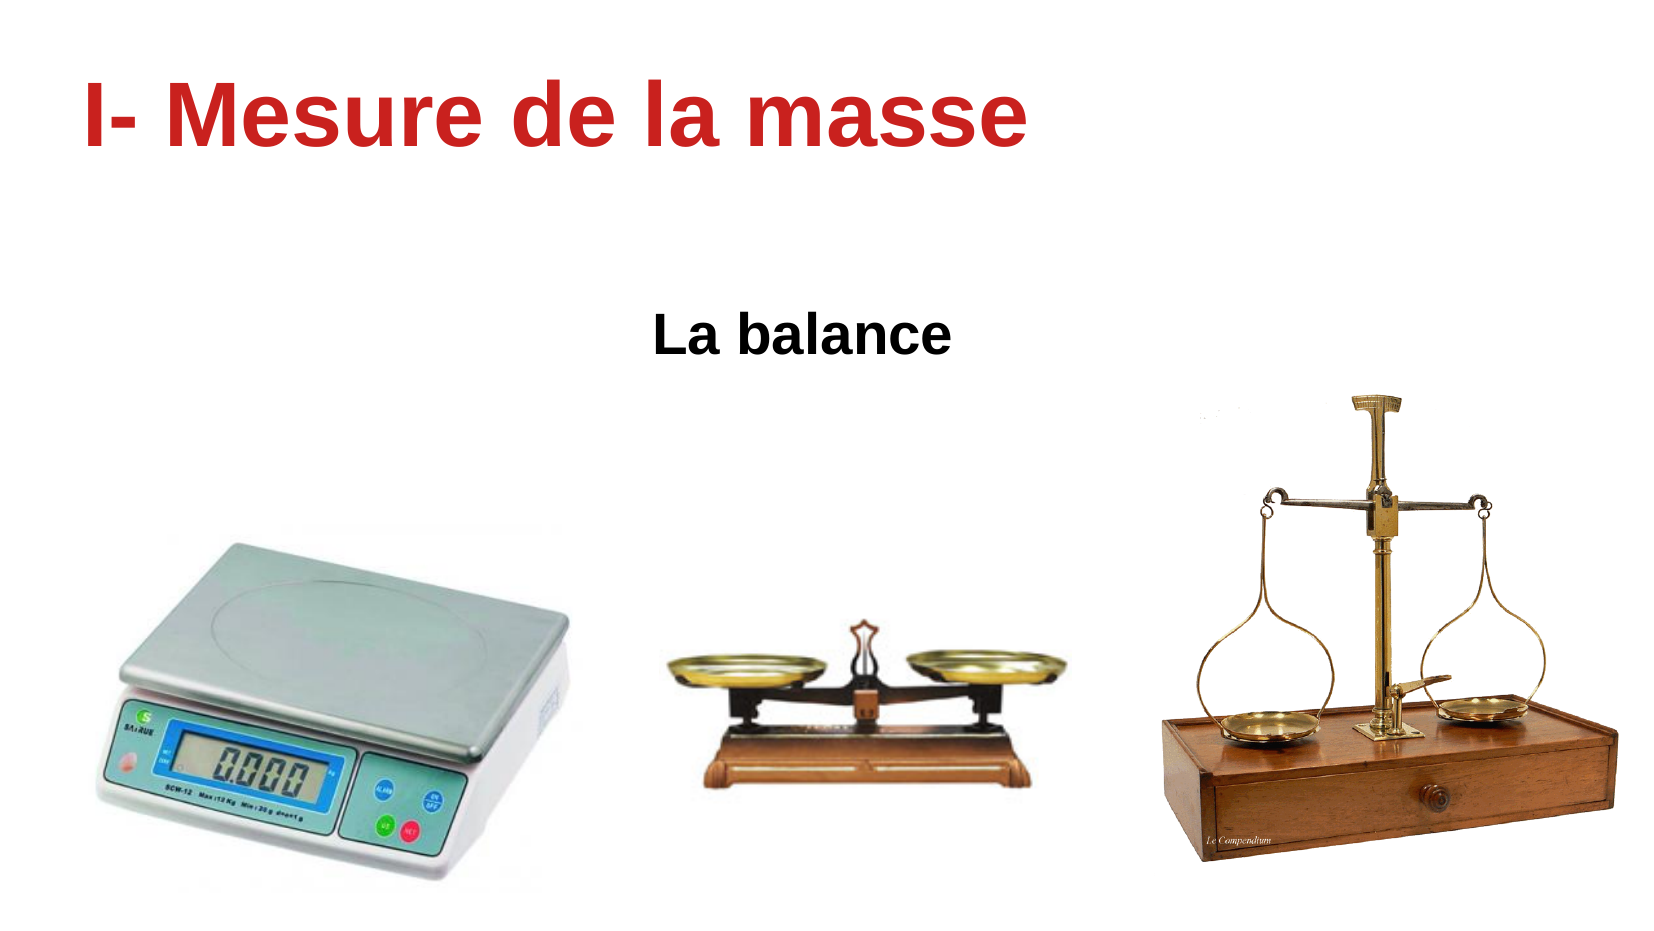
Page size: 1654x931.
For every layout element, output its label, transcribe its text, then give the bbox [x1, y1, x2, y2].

picture [1145, 379, 1636, 876]
picture [75, 524, 593, 893]
title I- Mesure de la masse [82, 37, 1571, 193]
text_box La balance [637, 294, 969, 374]
picture [659, 512, 1072, 896]
